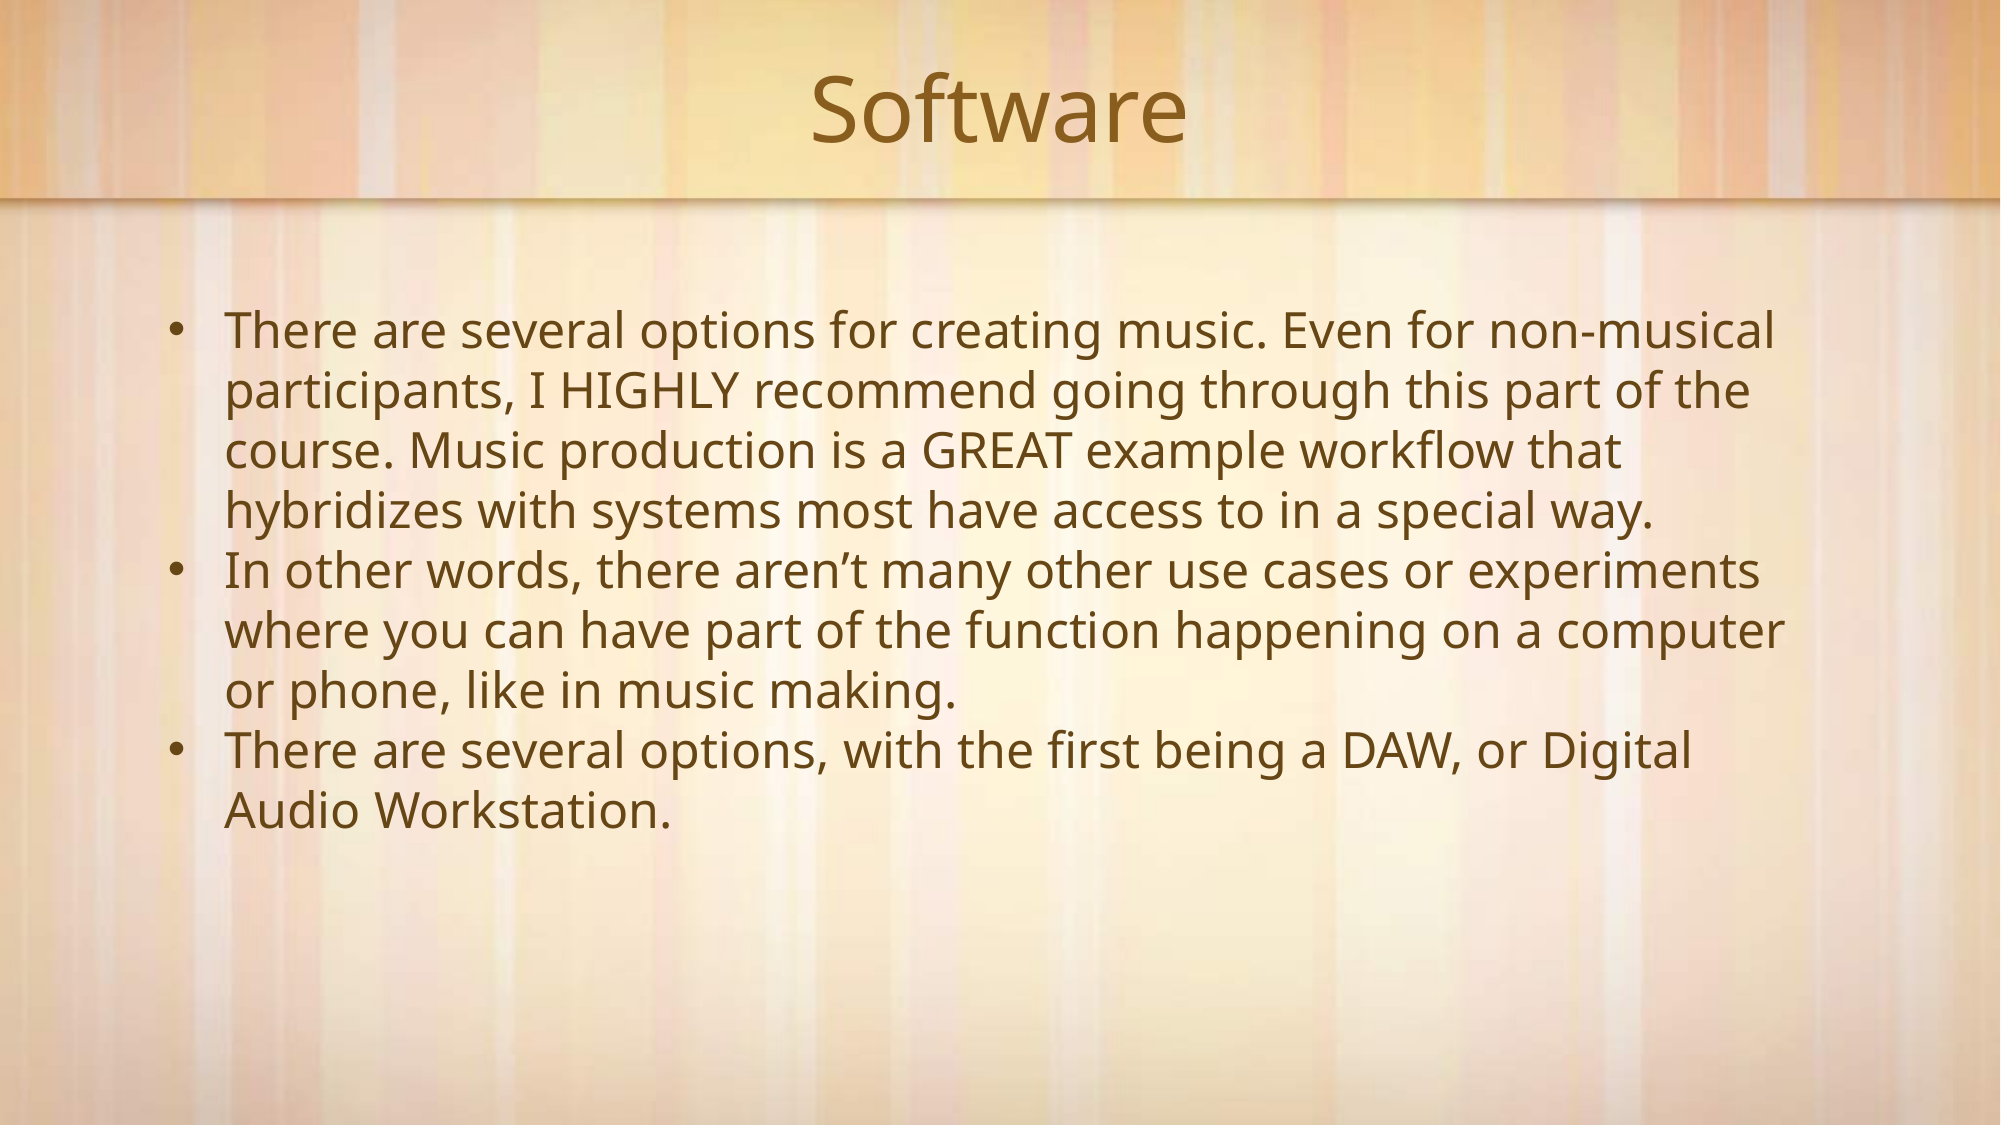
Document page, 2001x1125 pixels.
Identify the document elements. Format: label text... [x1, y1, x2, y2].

list There are several options for creating music. Even for non-musical participants, I HIGHLY recommend going through this part of the course. Music production is a GREAT example workflow that hybridizes with systems most have access to in a special way. In other words, there aren’t many other use cases or experiments where you can have part of the function happening on a computer or phone, like in music making. There are several options, with the first being a DAW, or Digital Audio Workstation. [152, 290, 1848, 1000]
picture [0, 0, 2001, 1125]
title Software [151, 19, 1849, 192]
